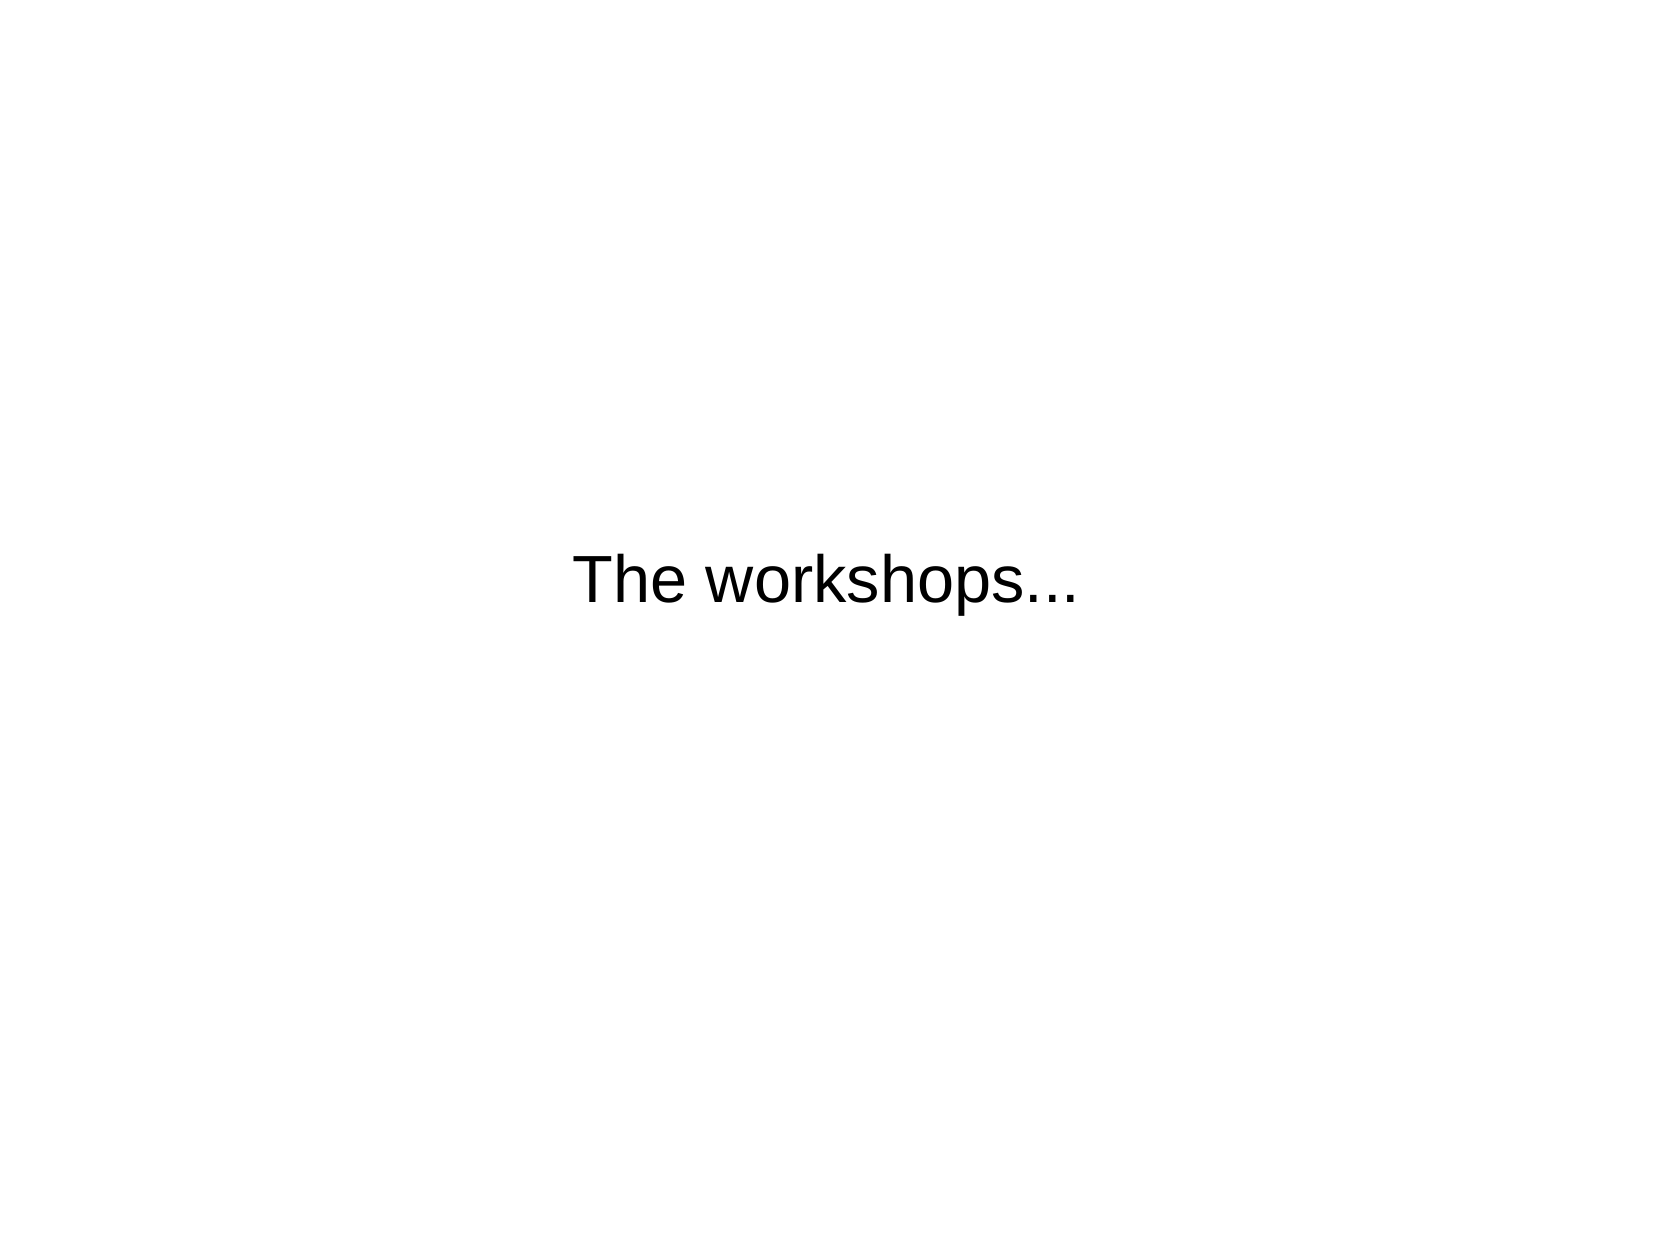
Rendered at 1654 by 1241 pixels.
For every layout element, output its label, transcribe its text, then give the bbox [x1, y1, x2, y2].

subtitle The workshops... [82, 56, 1571, 1102]
